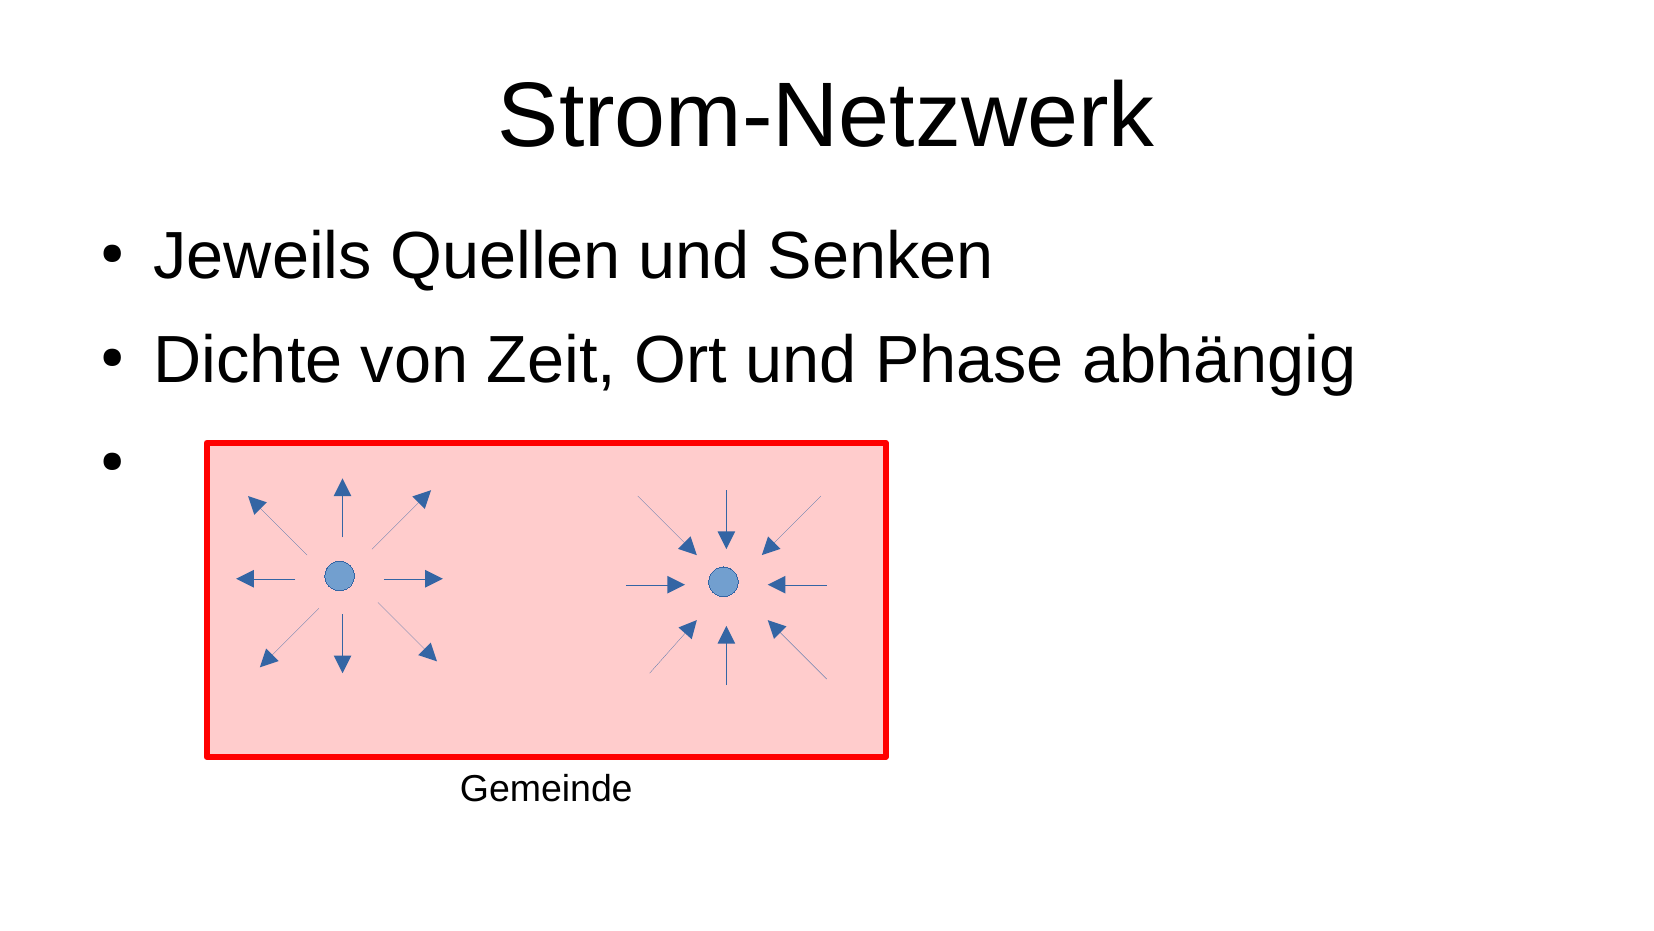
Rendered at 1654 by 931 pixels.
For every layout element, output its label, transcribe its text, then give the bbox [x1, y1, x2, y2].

list Jeweils Quellen und Senken Dichte von Zeit, Ort und Phase abhängig [82, 217, 1571, 758]
text_box [708, 566, 739, 597]
text_box [324, 561, 355, 591]
title Strom-Netzwerk [82, 37, 1571, 193]
